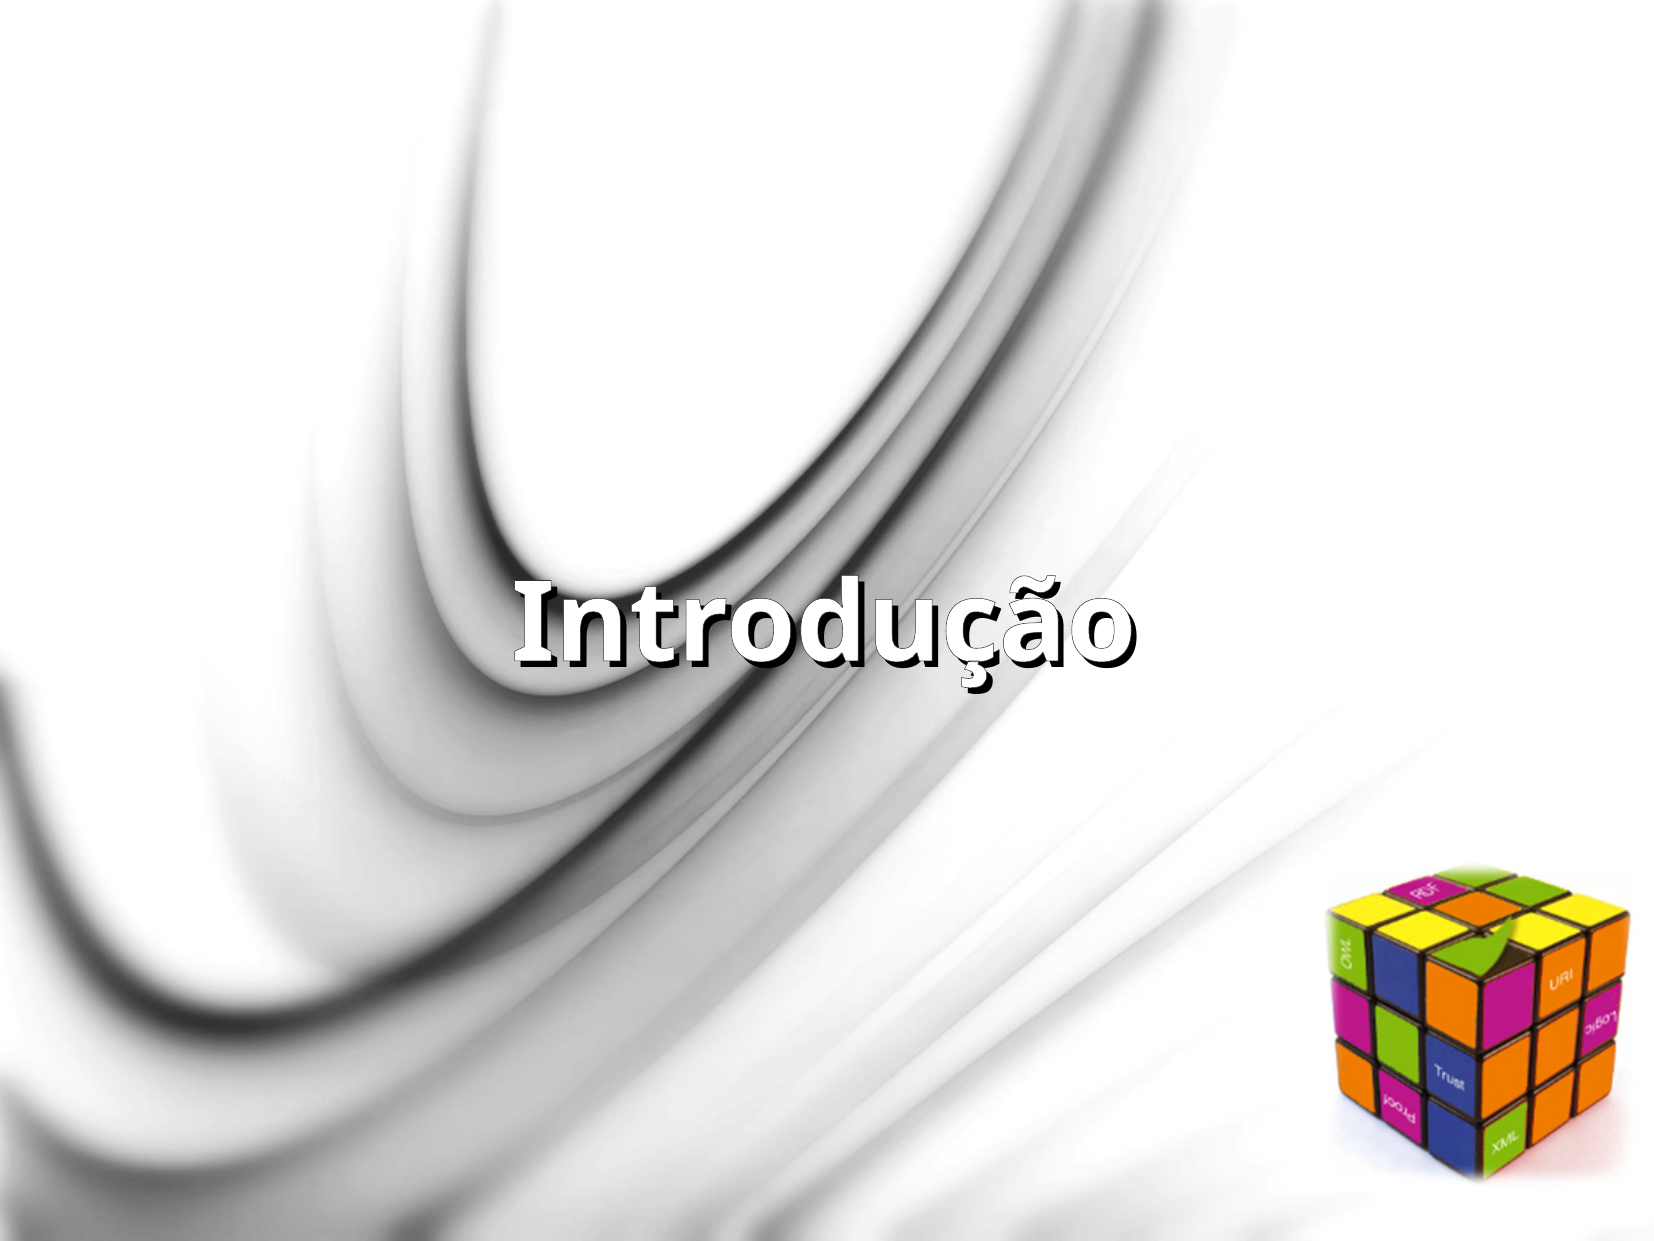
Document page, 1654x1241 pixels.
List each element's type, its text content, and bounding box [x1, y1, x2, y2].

picture [0, 0, 1654, 1241]
list Introdução [82, 6, 1565, 1096]
